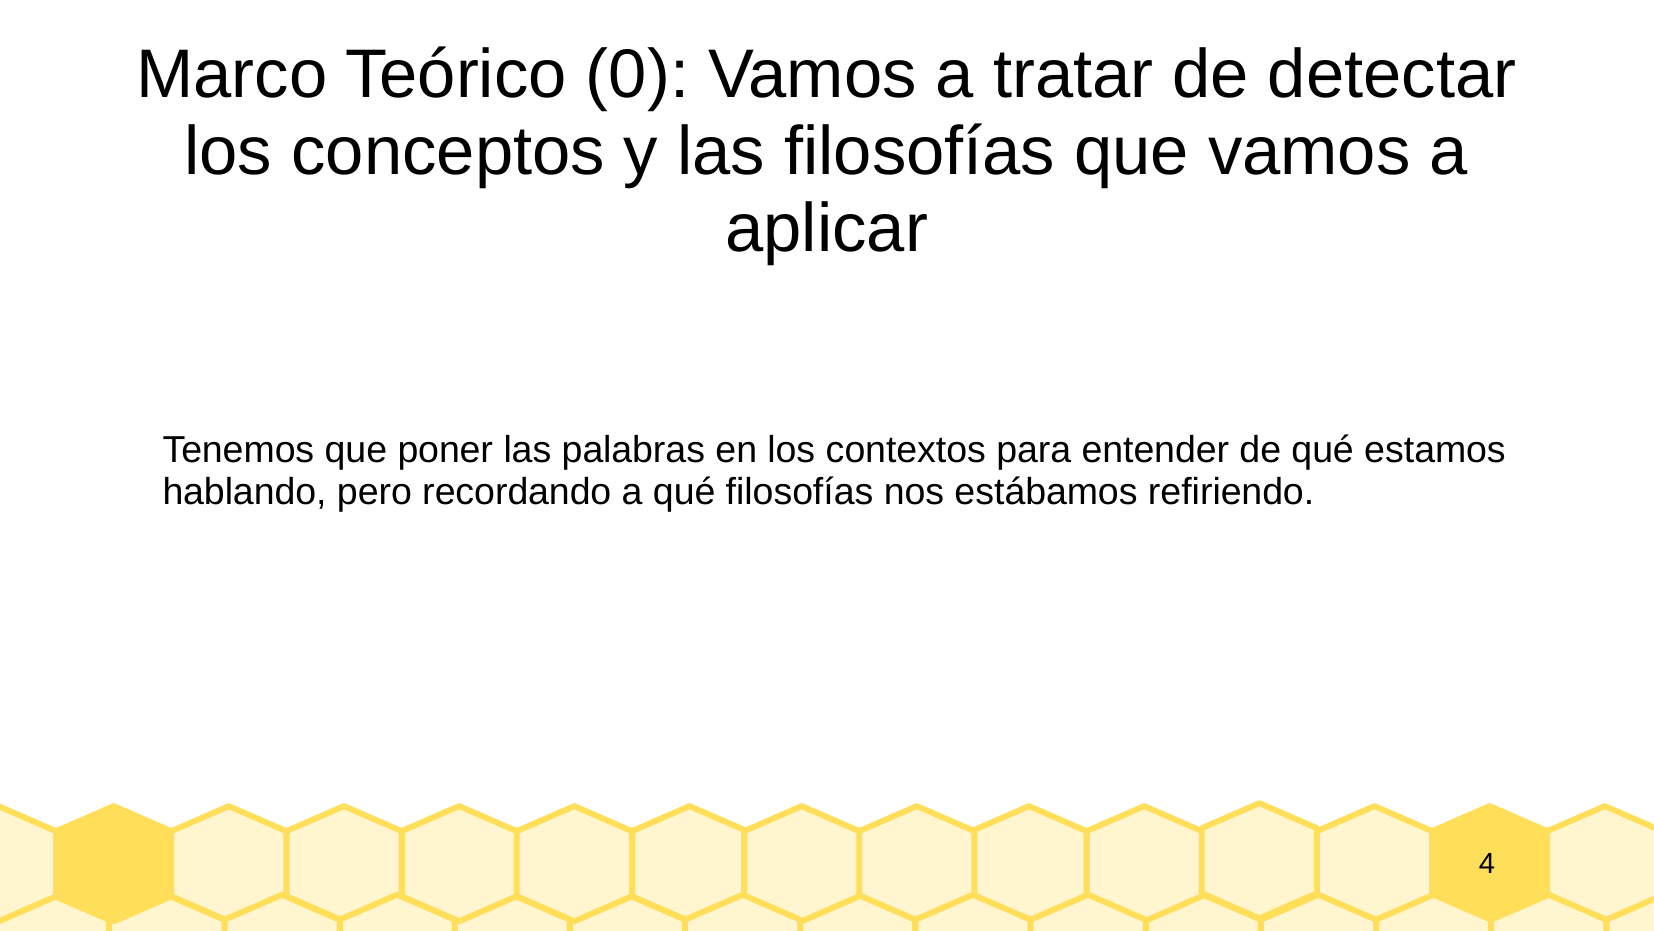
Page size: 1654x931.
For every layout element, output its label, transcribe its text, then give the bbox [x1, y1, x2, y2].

text_box Tenemos que poner las palabras en los contextos para entender de qué estamos hablando, pero recordando a qué filosofías nos estábamos refiriendo. [147, 295, 1536, 521]
title Marco Teórico (0): Vamos a tratar de detectar los conceptos y las filosofías que vamos a aplicar [88, 35, 1565, 266]
